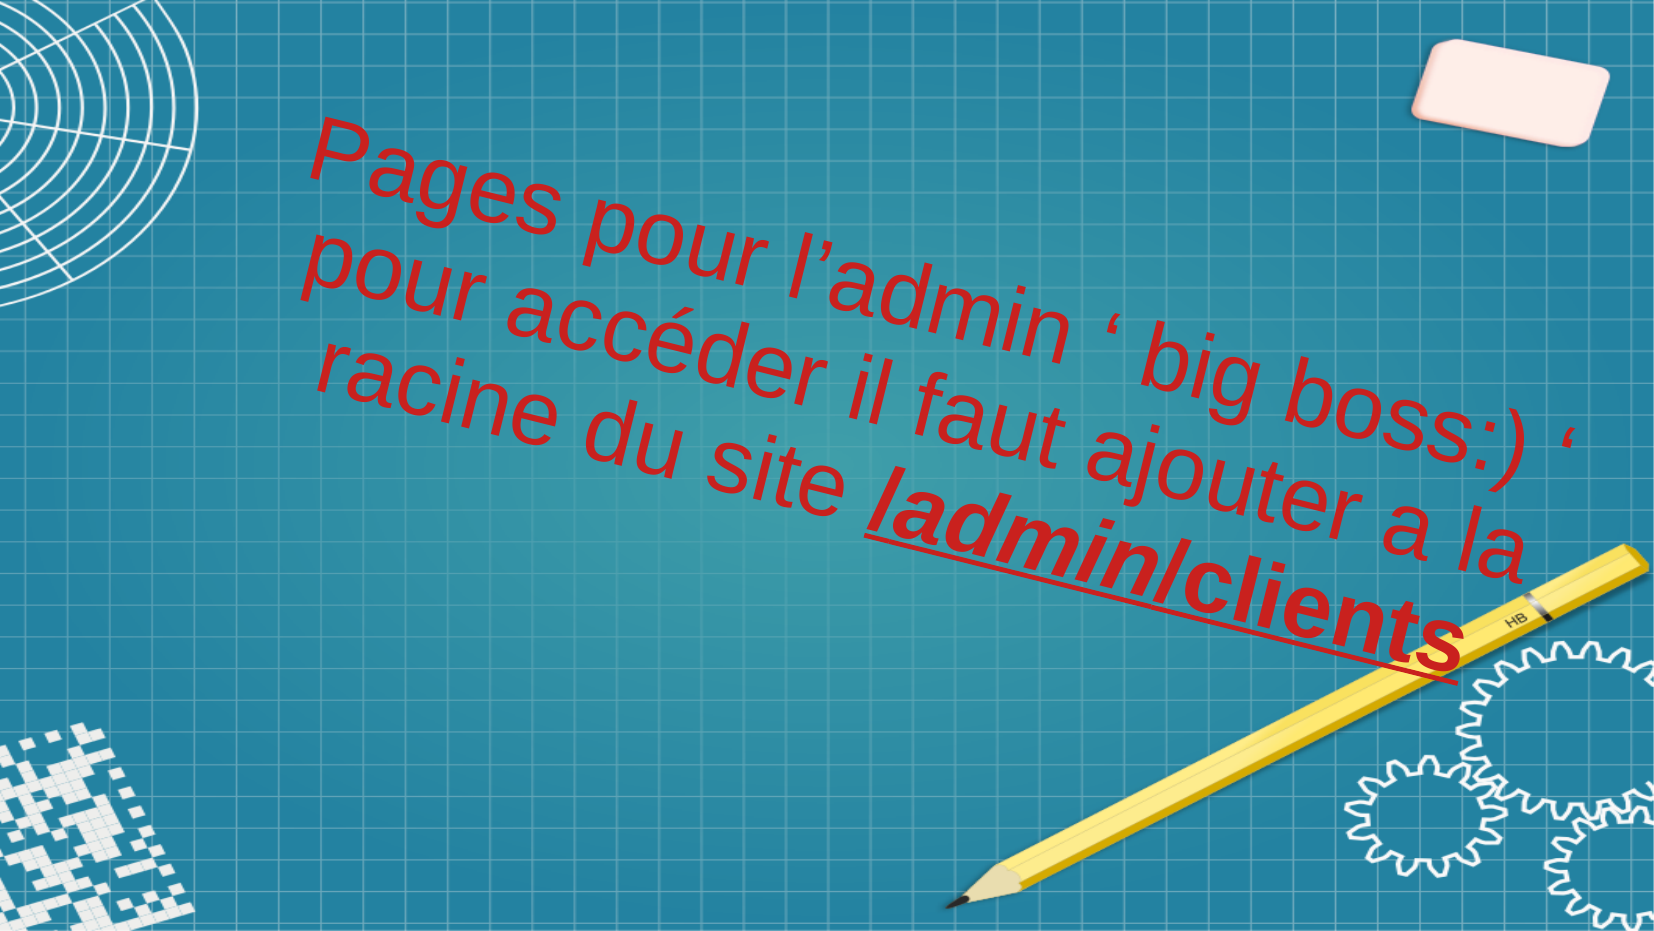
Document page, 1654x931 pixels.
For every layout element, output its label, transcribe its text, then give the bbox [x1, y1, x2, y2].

title Pages pour l’admin ‘ big boss:) ‘ pour accéder il faut ajouter a la racine du site /admin/clients [158, 73, 1654, 733]
picture [0, 0, 1654, 931]
